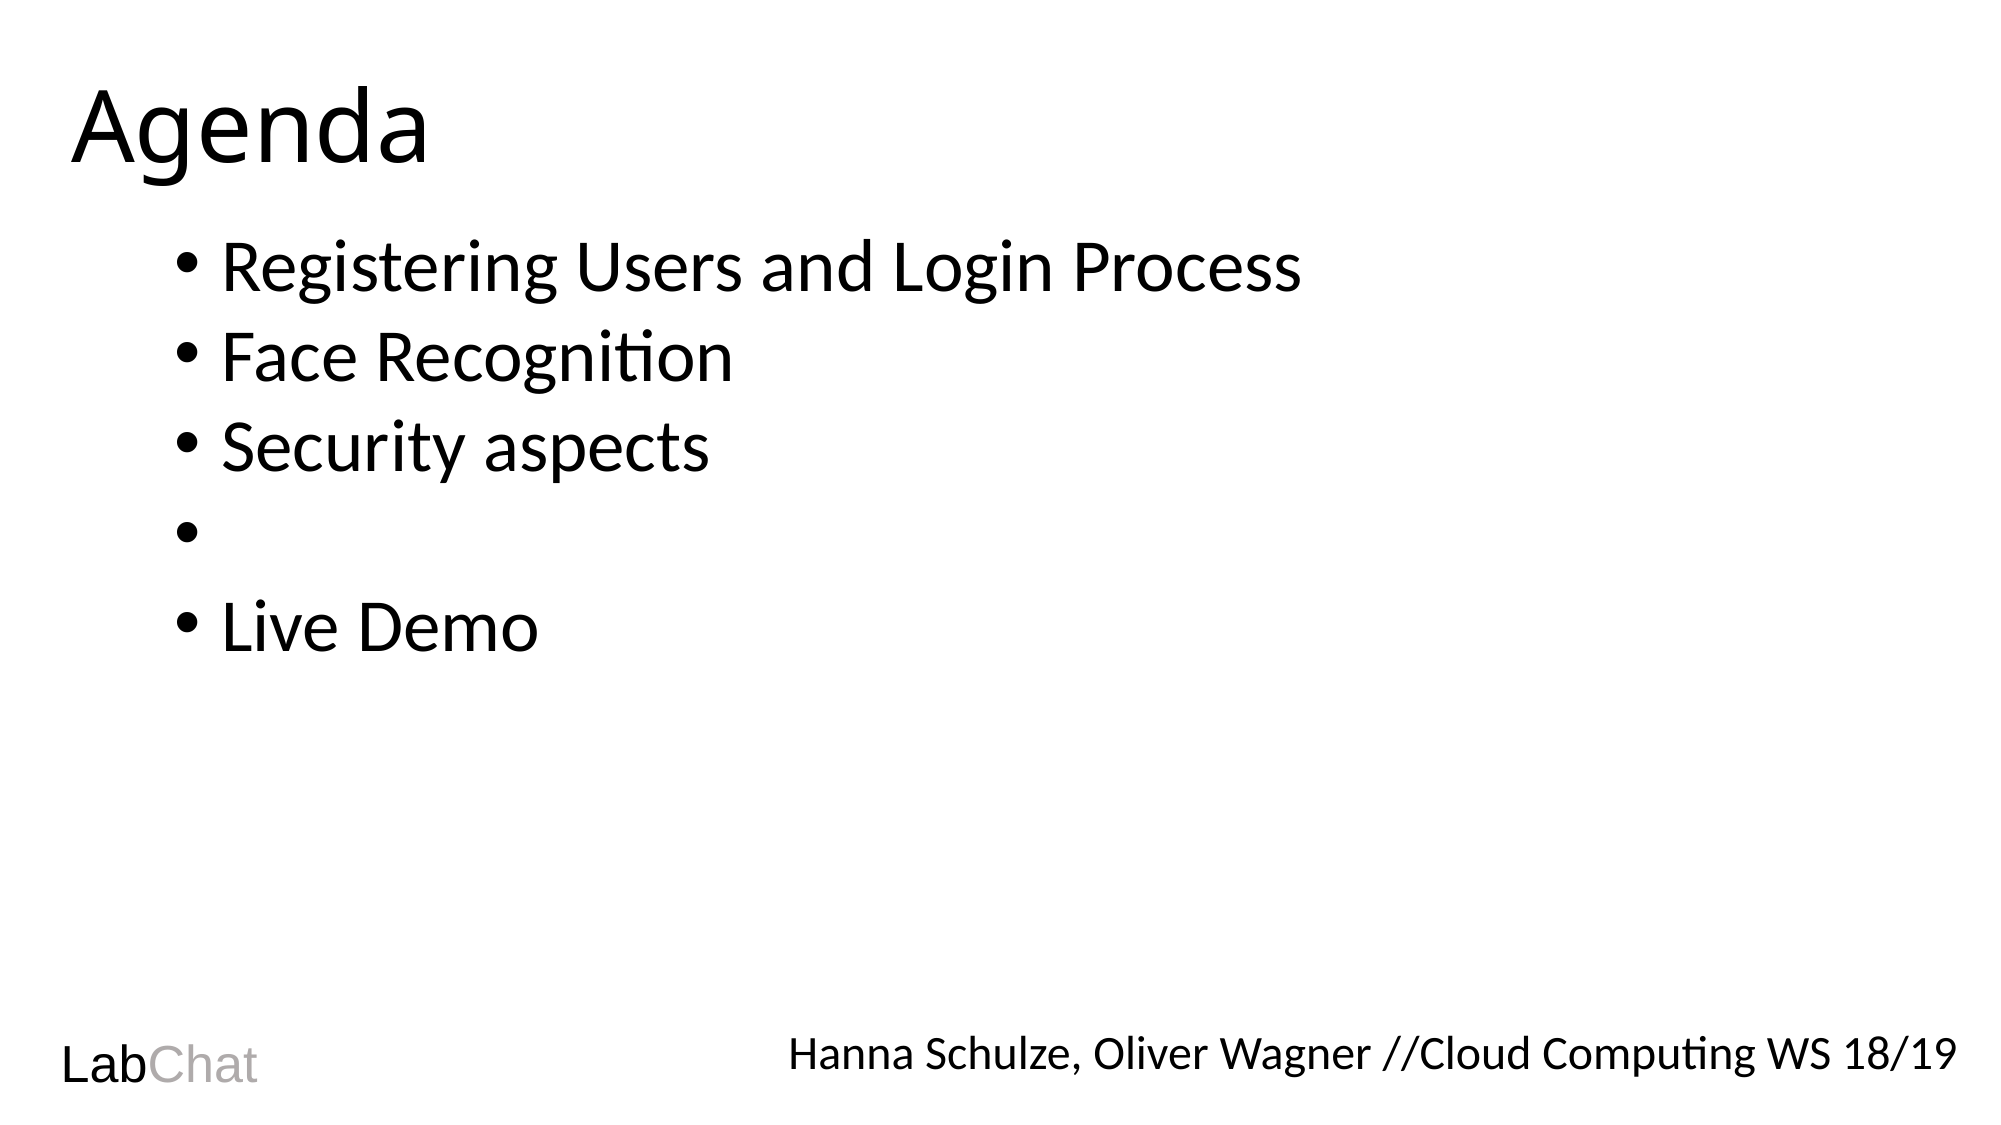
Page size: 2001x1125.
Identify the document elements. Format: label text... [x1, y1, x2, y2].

text_box Registering Users and Login Process Face Recognition Security aspects Live Demo [159, 209, 1400, 679]
text_box Agenda [55, 55, 1312, 192]
subtitle Hanna Schulze, Oliver Wagner //Cloud Computing WS 18/19 [716, 1025, 2000, 1091]
title LabChat [33, 1025, 286, 1102]
